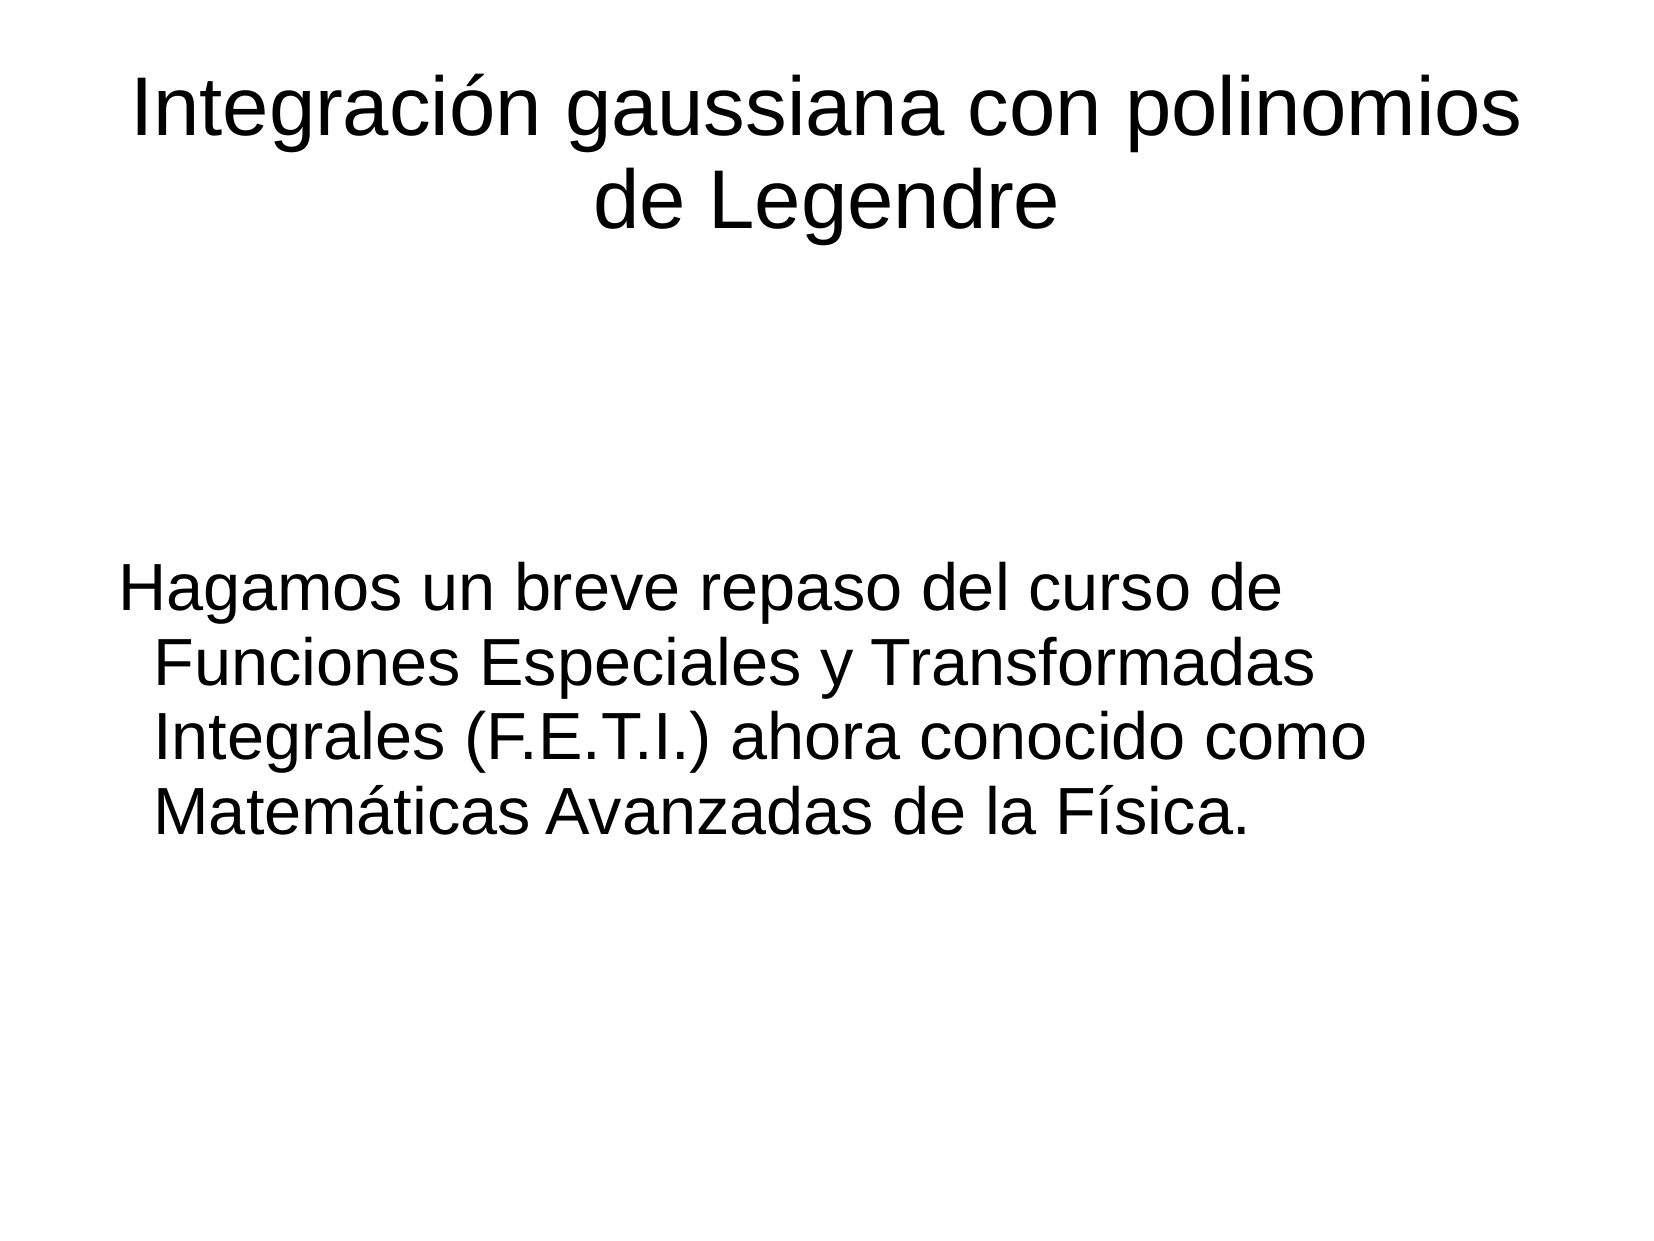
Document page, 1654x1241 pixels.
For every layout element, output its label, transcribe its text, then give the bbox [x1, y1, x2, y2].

subtitle Hagamos un breve repaso del curso de Funciones Especiales y Transformadas Integrales (F.E.T.I.) ahora conocido como Matemáticas Avanzadas de la Física. [82, 297, 1571, 1102]
title Integración gaussiana con polinomios de Legendre [82, 49, 1571, 257]
